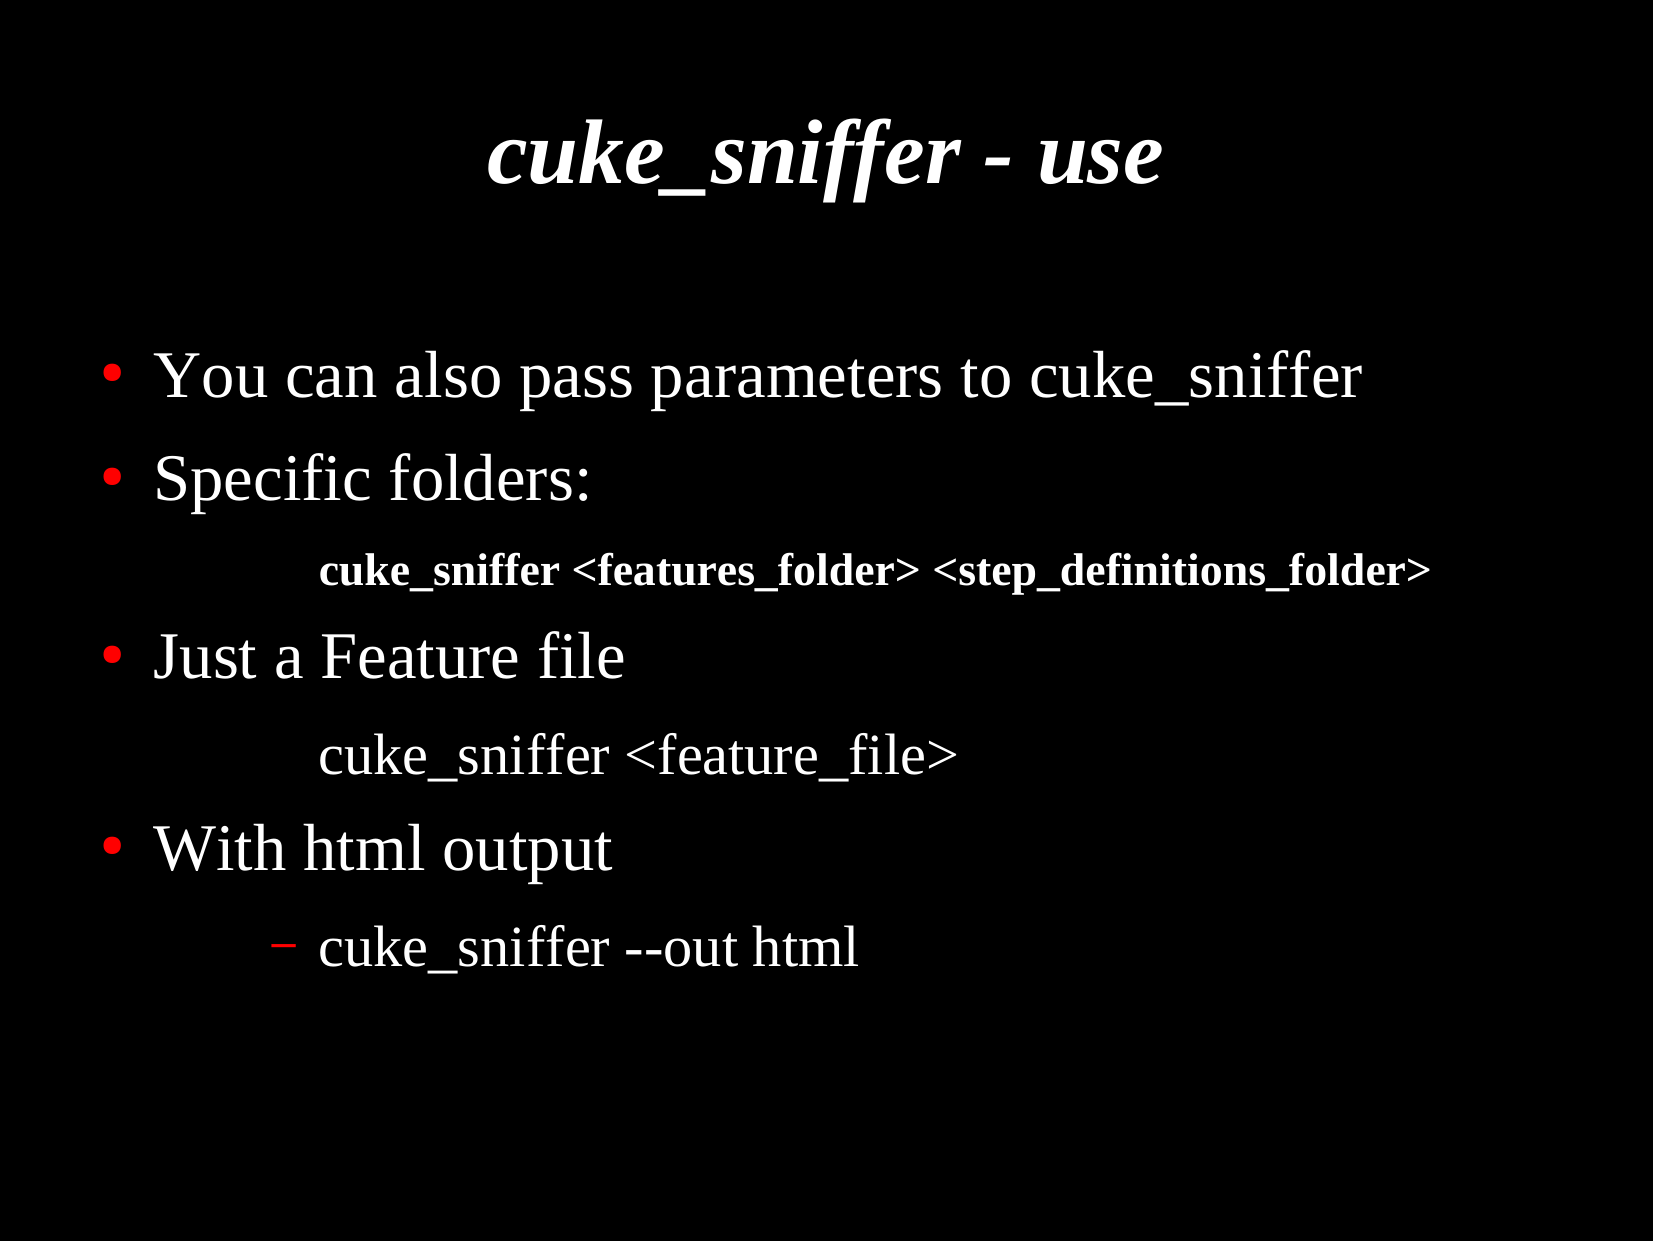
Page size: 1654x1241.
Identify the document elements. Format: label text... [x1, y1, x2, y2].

list You can also pass parameters to cuke_sniffer Specific folders: cuke_sniffer <features_folder> <step_definitions_folder> Just a Feature file cuke_sniffer <feature_file> With html output cuke_sniffer --out html [82, 337, 1571, 1052]
title cuke_sniffer - use [82, 49, 1571, 257]
